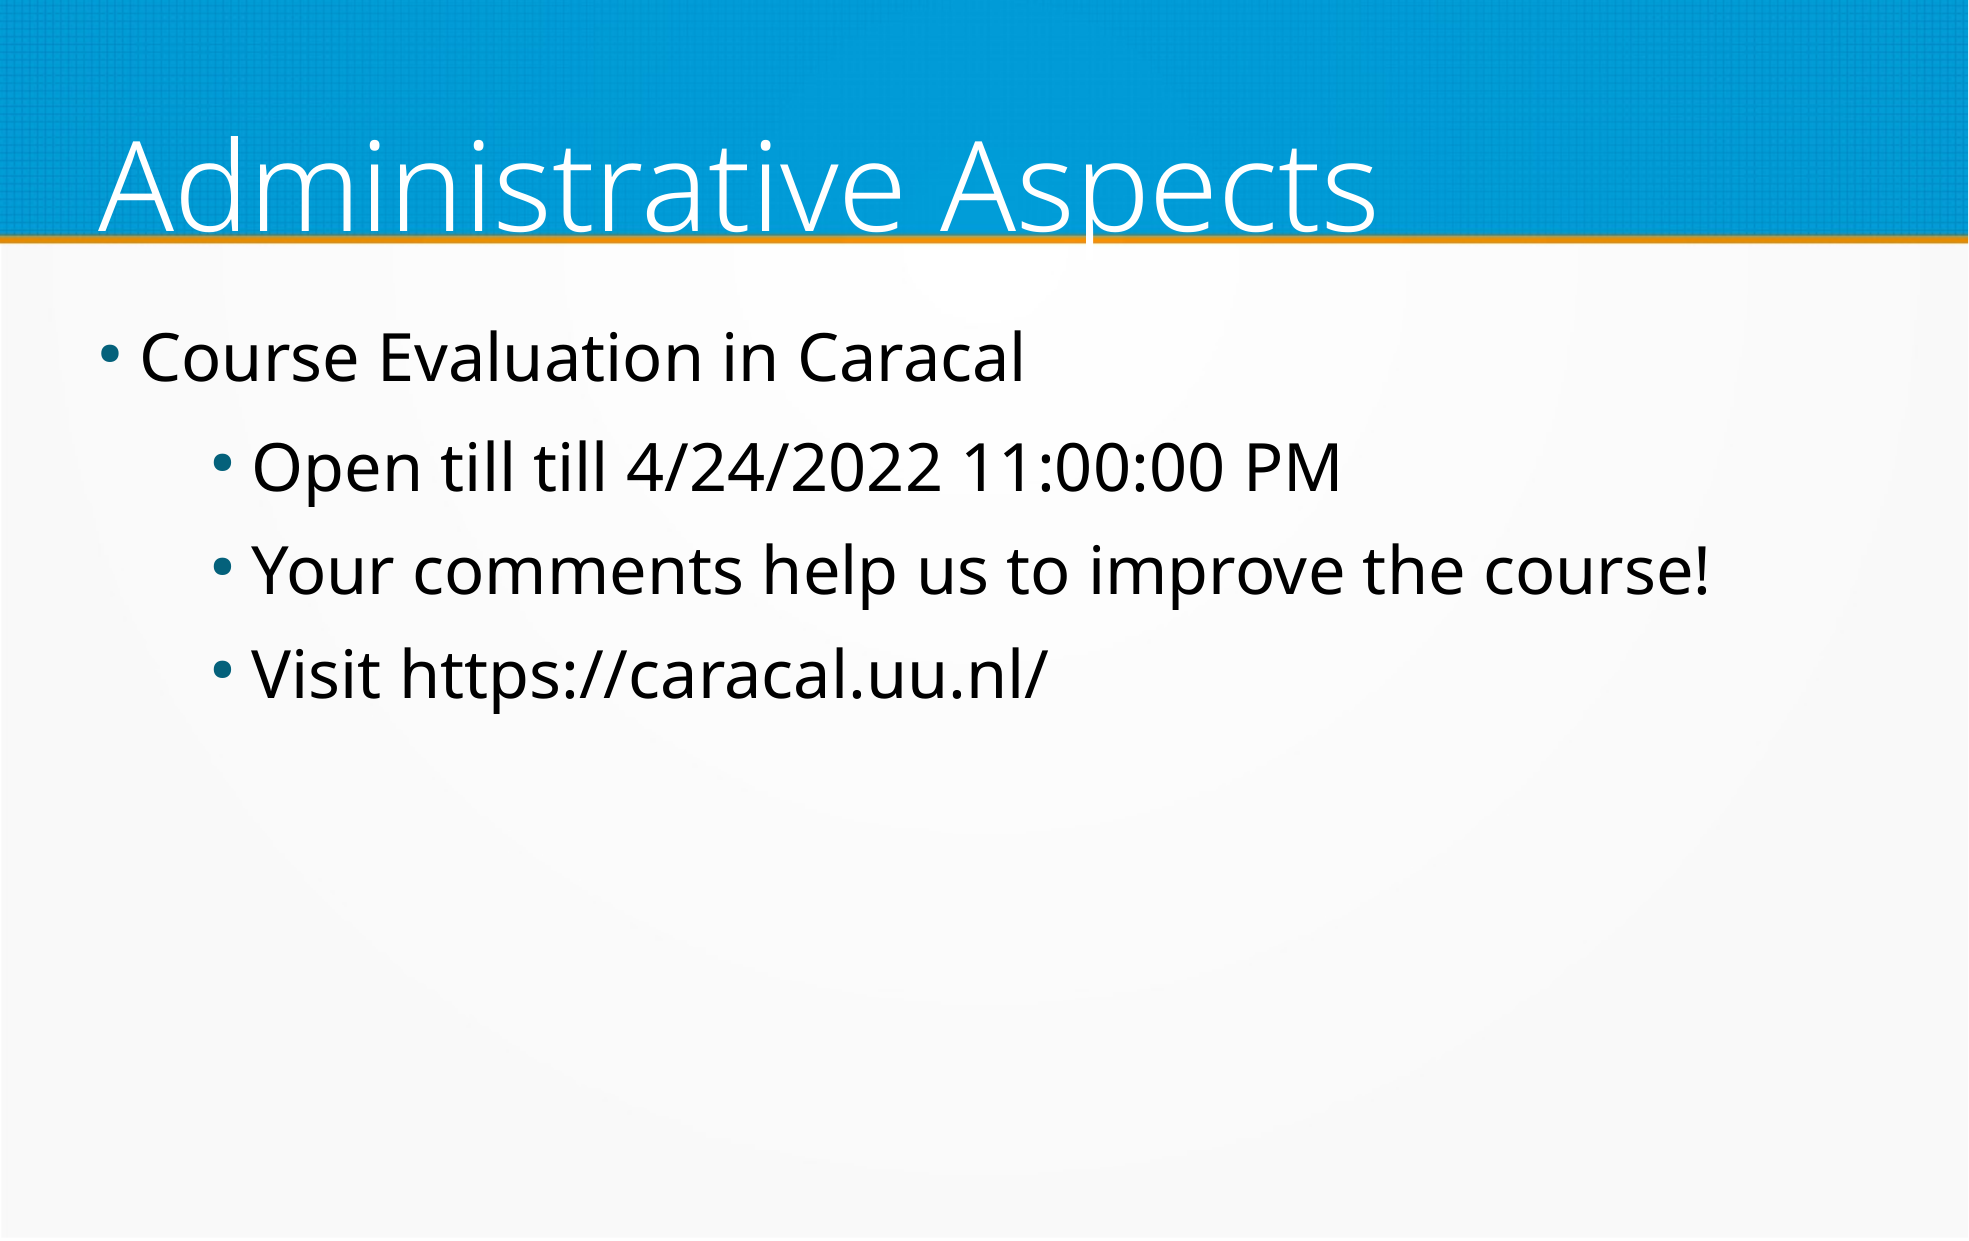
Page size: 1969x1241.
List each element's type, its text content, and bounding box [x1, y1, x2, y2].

title Administrative Aspects [98, 49, 1870, 257]
list Course Evaluation in Caracal Open till till 4/24/2022 11:00:00 PM Your comments help us to improve the course! Visit https://caracal.uu.nl/ [98, 315, 1860, 1156]
picture [0, 233, 1969, 1241]
